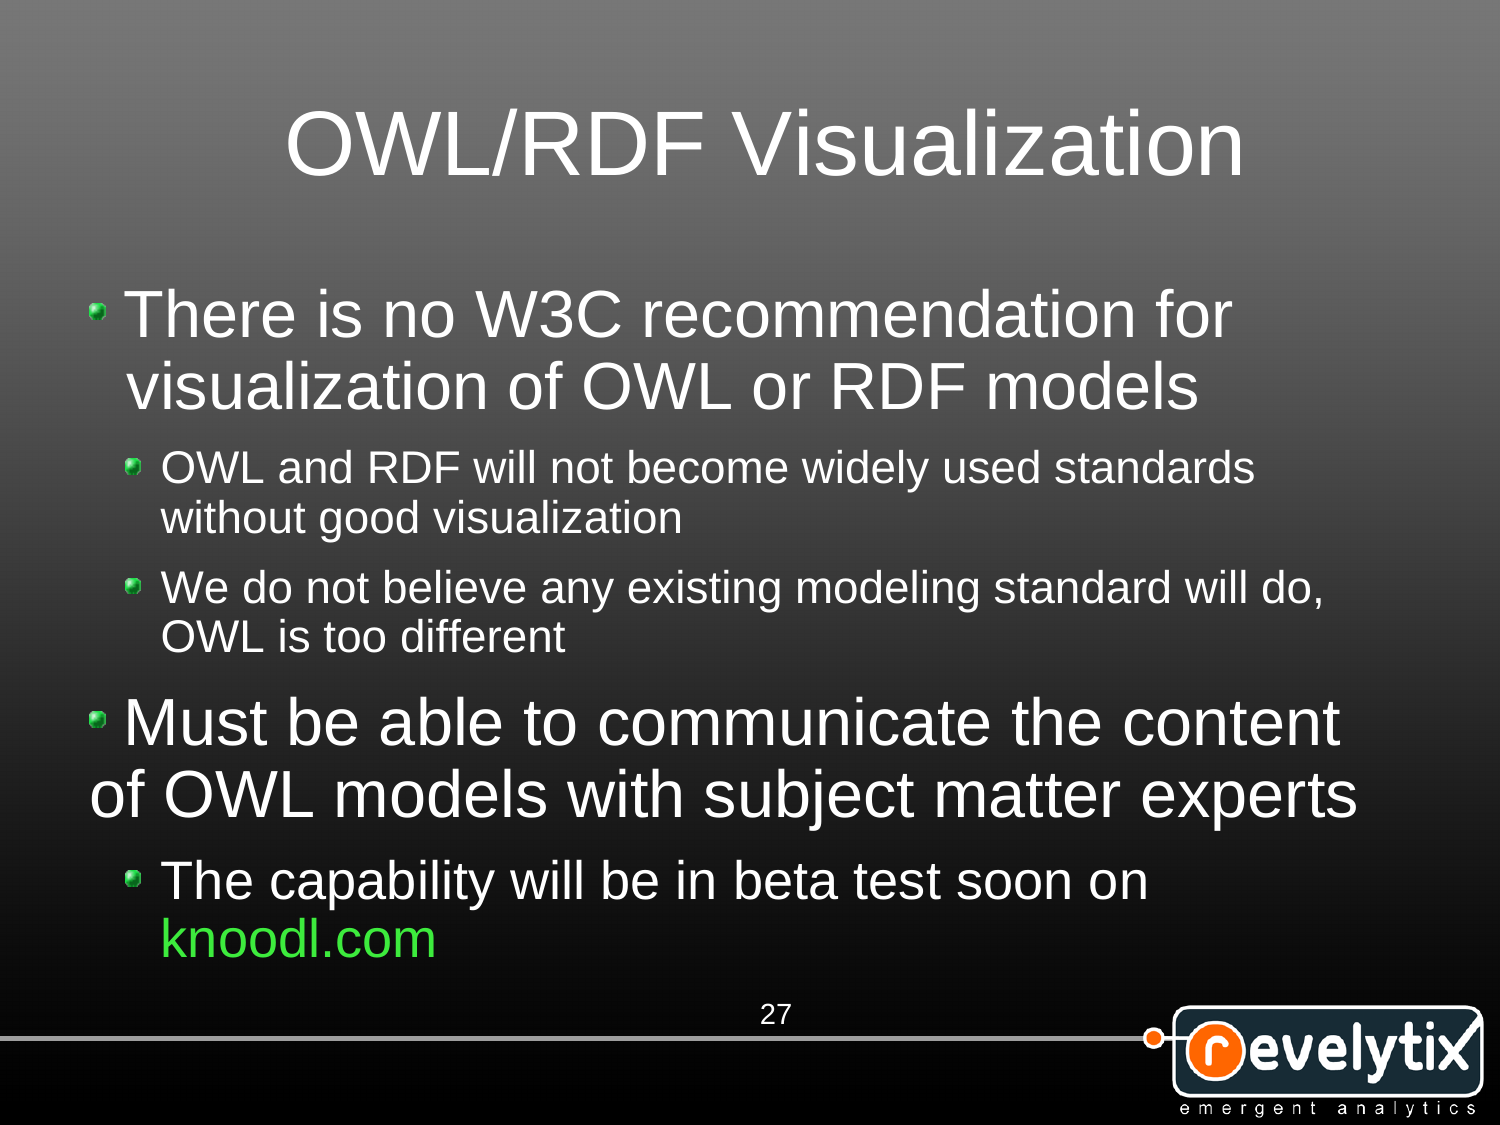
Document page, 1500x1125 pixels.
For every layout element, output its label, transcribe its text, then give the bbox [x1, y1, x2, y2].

title OWL/RDF Visualization [74, 37, 1425, 241]
list There is no W3C recommendation for visualization of OWL or RDF models OWL and RDF will not become widely used standards without good visualization We do not believe any existing modeling standard will do, OWL is too different Must be able to communicate the content of OWL models with subject matter experts The capability will be in beta test soon on knoodl.com [74, 272, 1425, 1002]
picture [0, 0, 1500, 1125]
